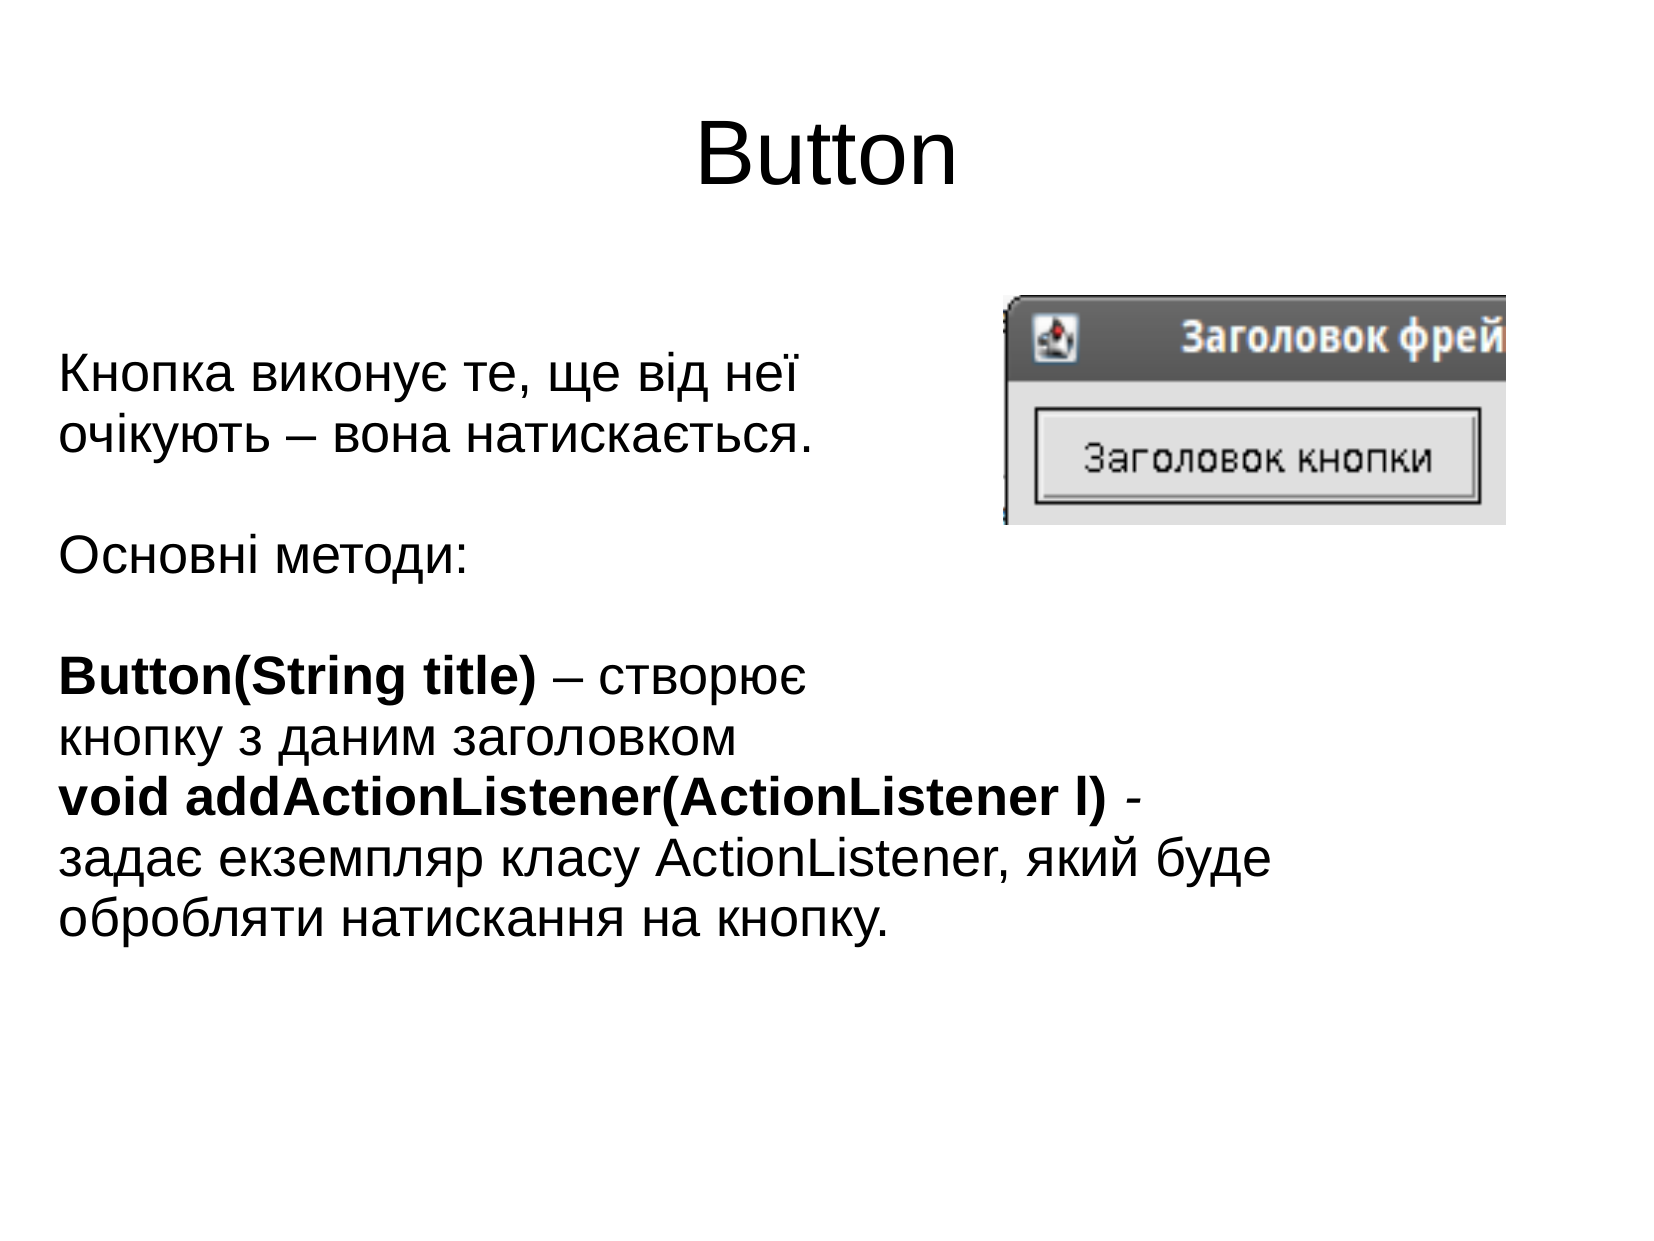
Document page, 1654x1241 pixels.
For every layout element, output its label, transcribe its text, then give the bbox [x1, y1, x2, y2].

subtitle Кнопка виконує те, ще від неї очікують – вона натискається. Основні методи: Button(String title) – створює кнопку з даним заголовком void addActionListener(ActionListener l) - задає екземпляр класу ActionListener, який буде обробляти натискання на кнопку. [59, 236, 1548, 1055]
title Button [82, 49, 1571, 257]
picture [1003, 295, 1506, 525]
